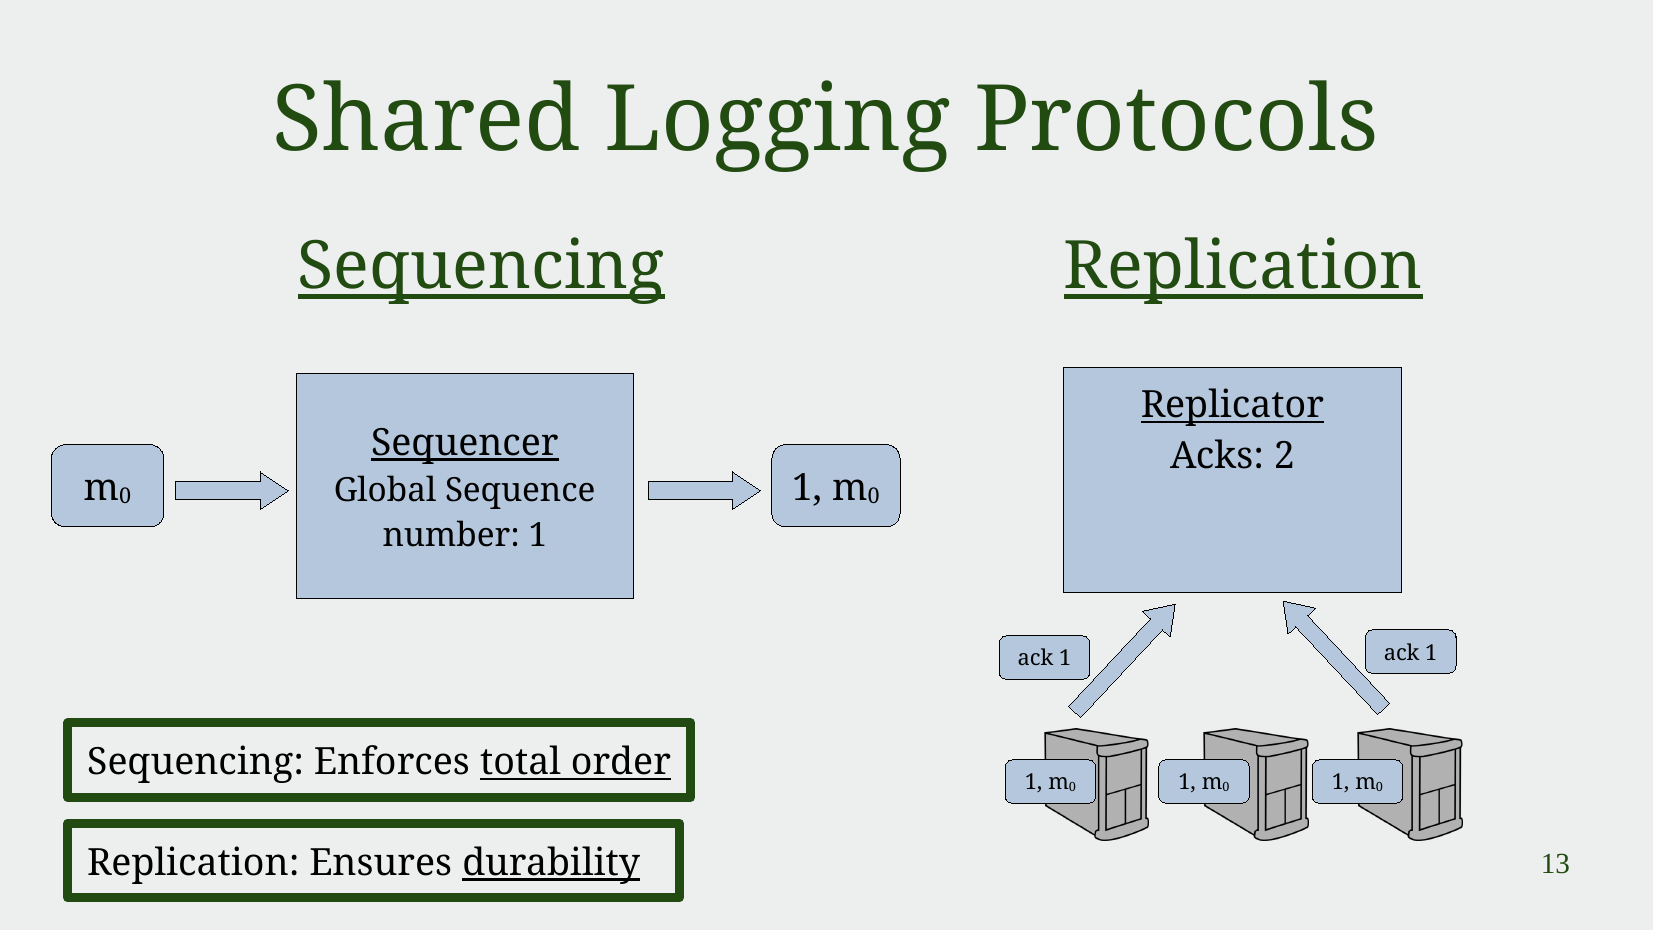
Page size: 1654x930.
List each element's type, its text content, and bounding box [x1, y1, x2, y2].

text_box Sequencer Global Sequence number: 1 [296, 373, 634, 599]
list Sequencing [82, 217, 809, 757]
text_box 1, m0 [1312, 759, 1403, 804]
text_box Sequencing: Enforces total order [67, 722, 690, 798]
text_box [648, 471, 761, 510]
text_box [175, 471, 289, 510]
text_box m0 [51, 444, 164, 527]
text_box [1068, 604, 1176, 718]
text_box ack 1 [1365, 629, 1457, 674]
picture [1203, 728, 1309, 841]
text_box 1, m0 [1005, 759, 1096, 804]
text_box Replicator Acks: 2 [1063, 367, 1402, 593]
picture [1044, 728, 1149, 841]
text_box 1, m0 [1158, 759, 1250, 804]
picture [1357, 728, 1463, 841]
list Replication [844, 217, 1571, 757]
text_box [1283, 601, 1390, 715]
title Shared Logging Protocols [82, 37, 1571, 193]
text_box 1, m0 [771, 444, 901, 527]
text_box ack 1 [999, 635, 1090, 680]
text_box Replication: Ensures durability [67, 823, 679, 898]
